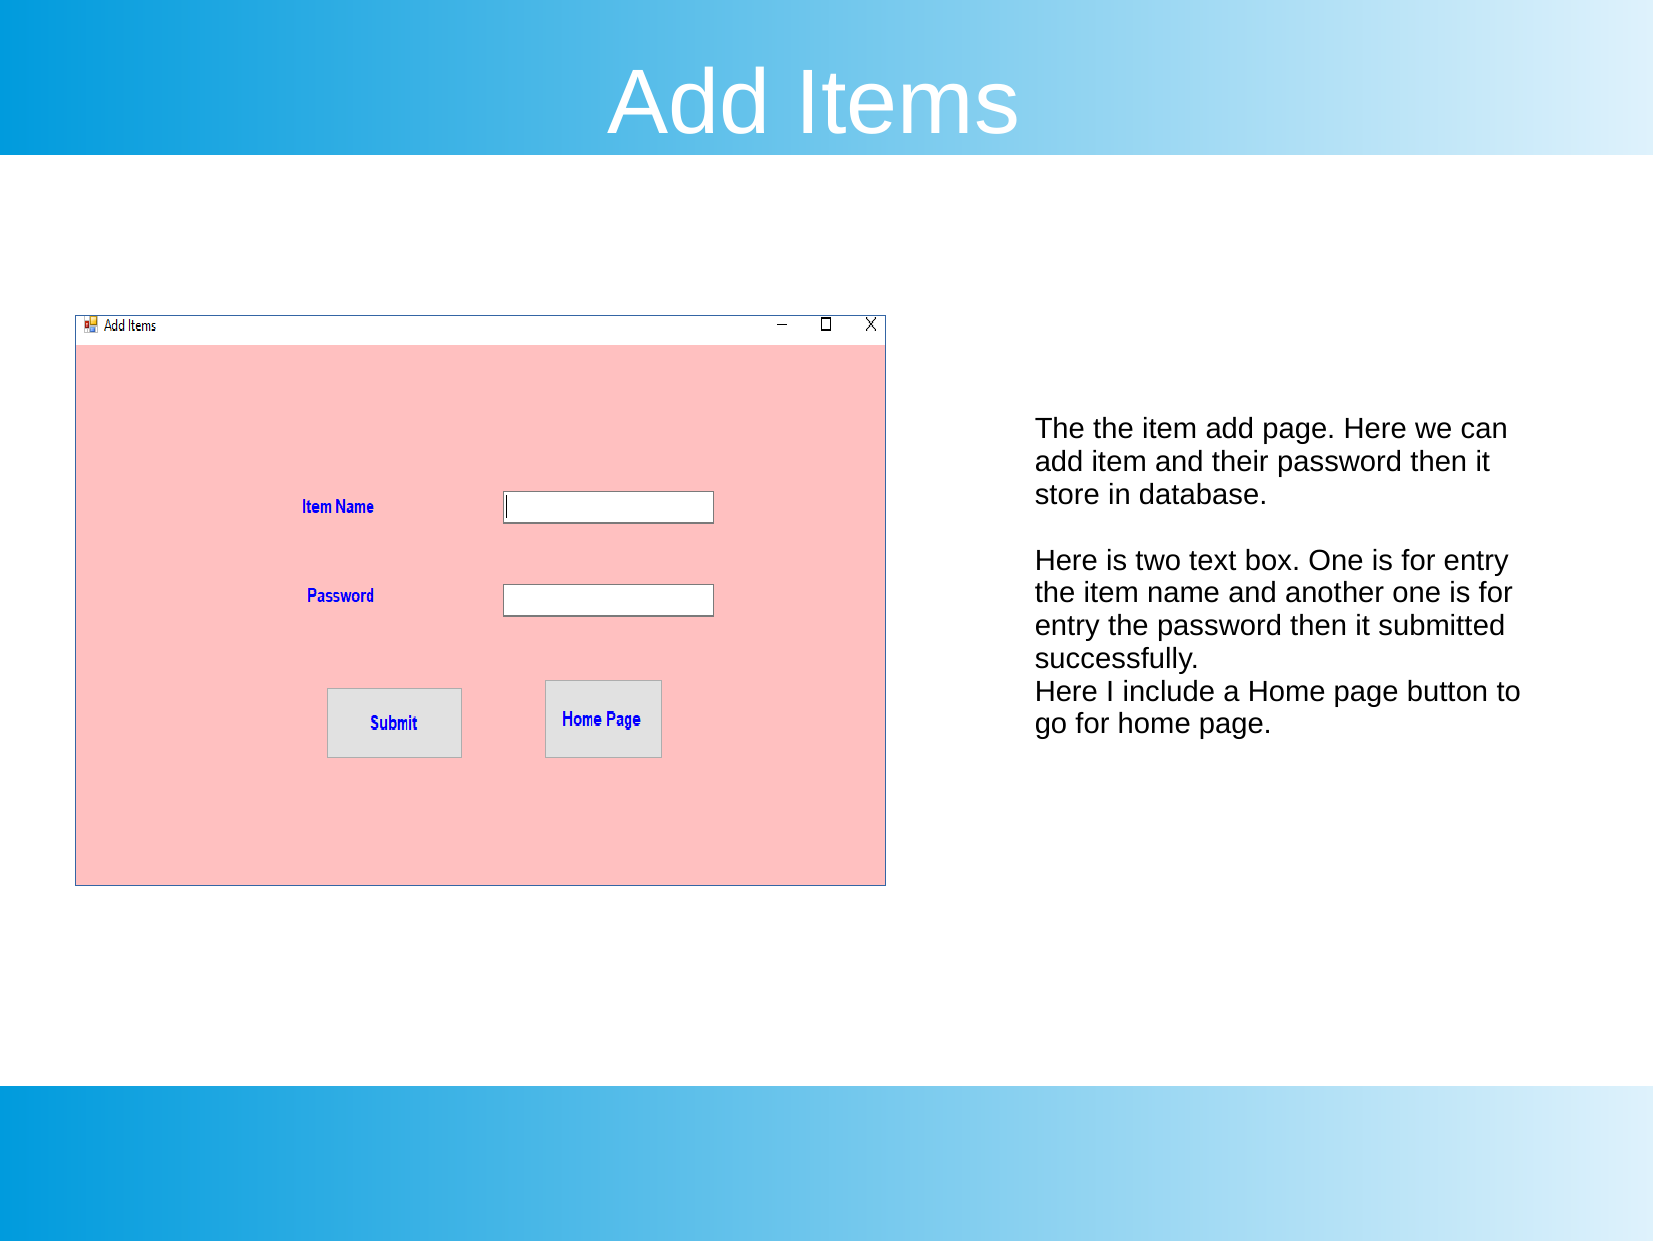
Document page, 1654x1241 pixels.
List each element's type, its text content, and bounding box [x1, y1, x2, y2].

text_box The the item add page. Here we can add item and their password then it store in database. Here is two text box. One is for entry the item name and another one is for entry the password then it submitted successfully. Here I include a Home page button to go for home page. [1020, 405, 1546, 781]
picture [75, 314, 886, 886]
title Add Items [82, 49, 1571, 155]
